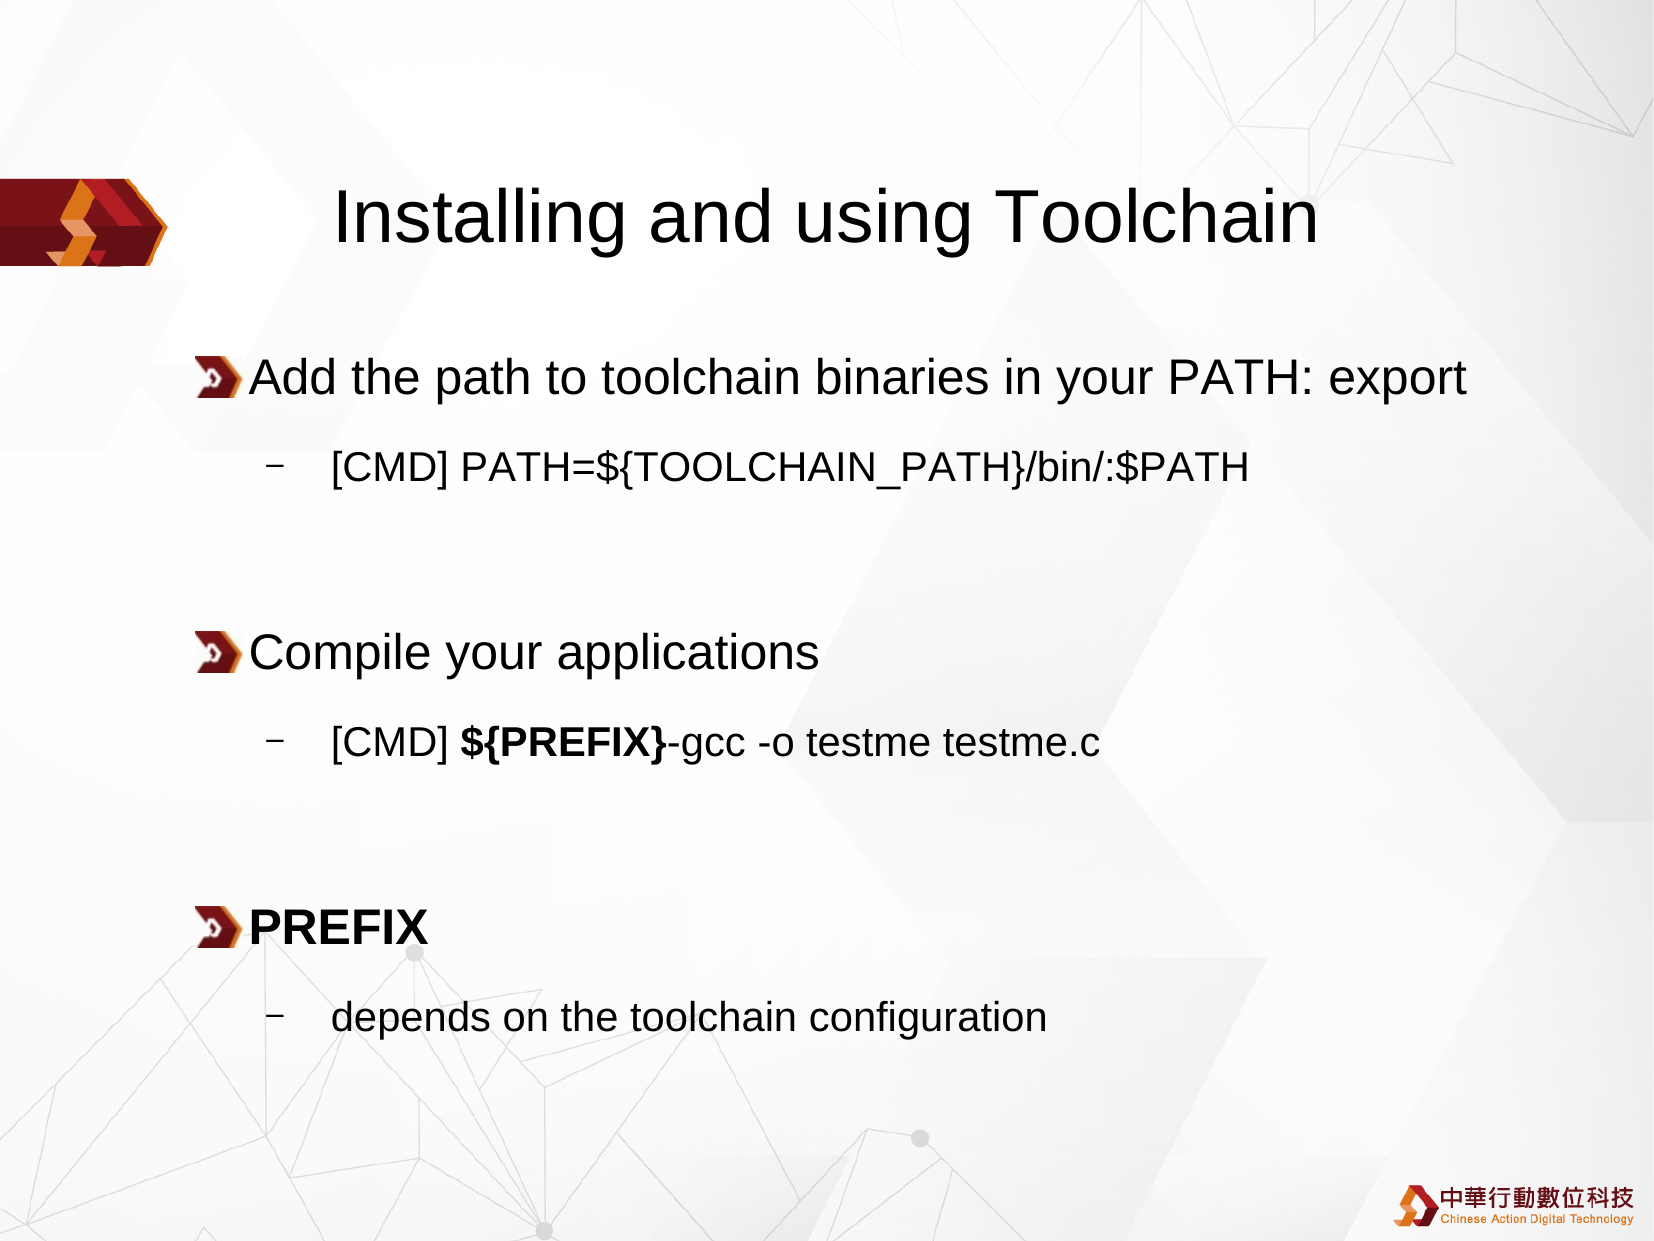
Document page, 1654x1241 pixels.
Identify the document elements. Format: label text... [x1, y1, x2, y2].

picture [0, 0, 1654, 1241]
title Installing and using Toolchain [82, 112, 1571, 320]
list Add the path to toolchain binaries in your PATH: export [CMD] PATH=${TOOLCHAIN_PATH}/bin/:$PATH Compile your applications [CMD] ${PREFIX}-gcc -o testme testme.c PREFIX depends on the toolchain configuration [147, 349, 1511, 1069]
